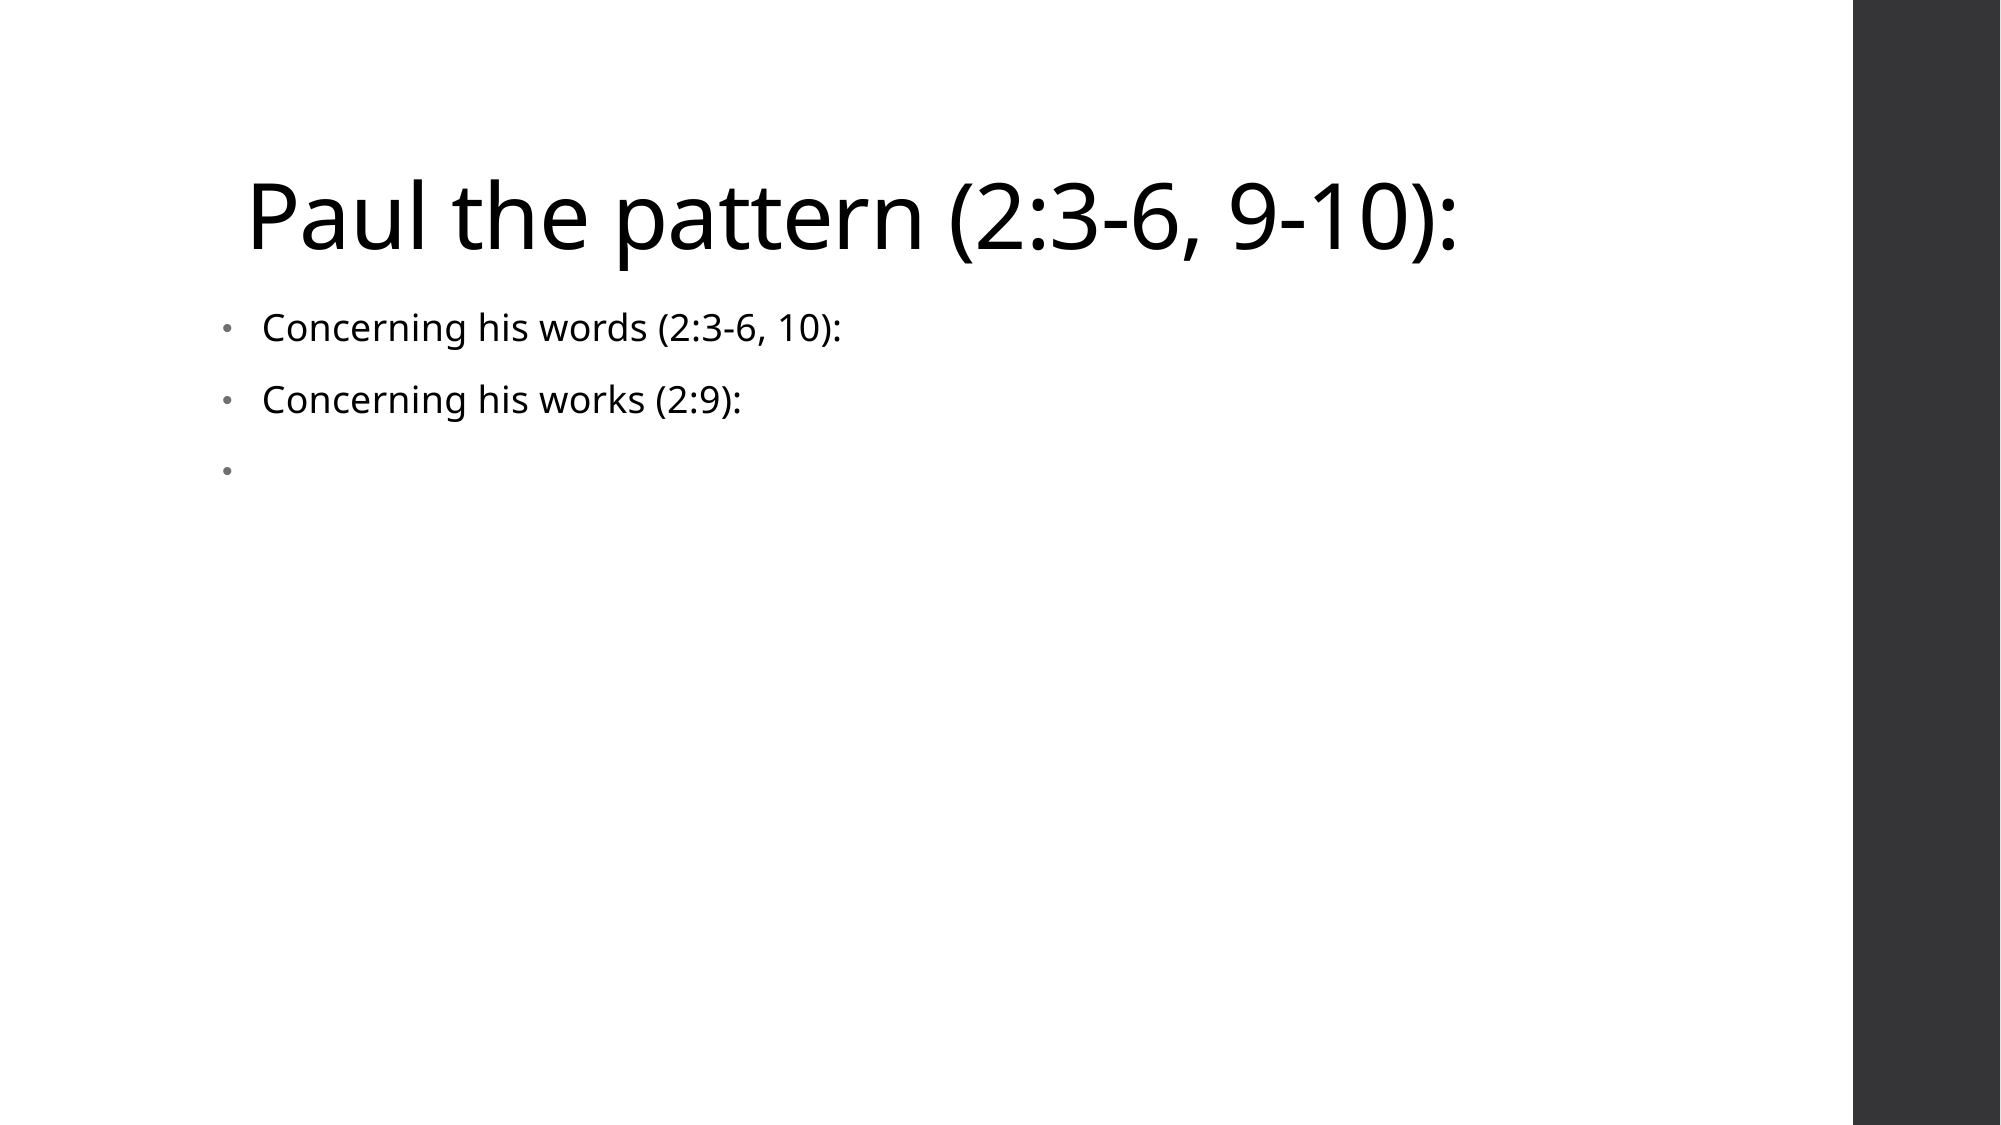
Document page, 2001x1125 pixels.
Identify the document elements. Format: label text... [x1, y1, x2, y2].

list Concerning his words (2:3-6, 10): Concerning his works (2:9): [206, 299, 1617, 1014]
title Paul the pattern (2:3-6, 9-10): [206, 60, 1797, 278]
